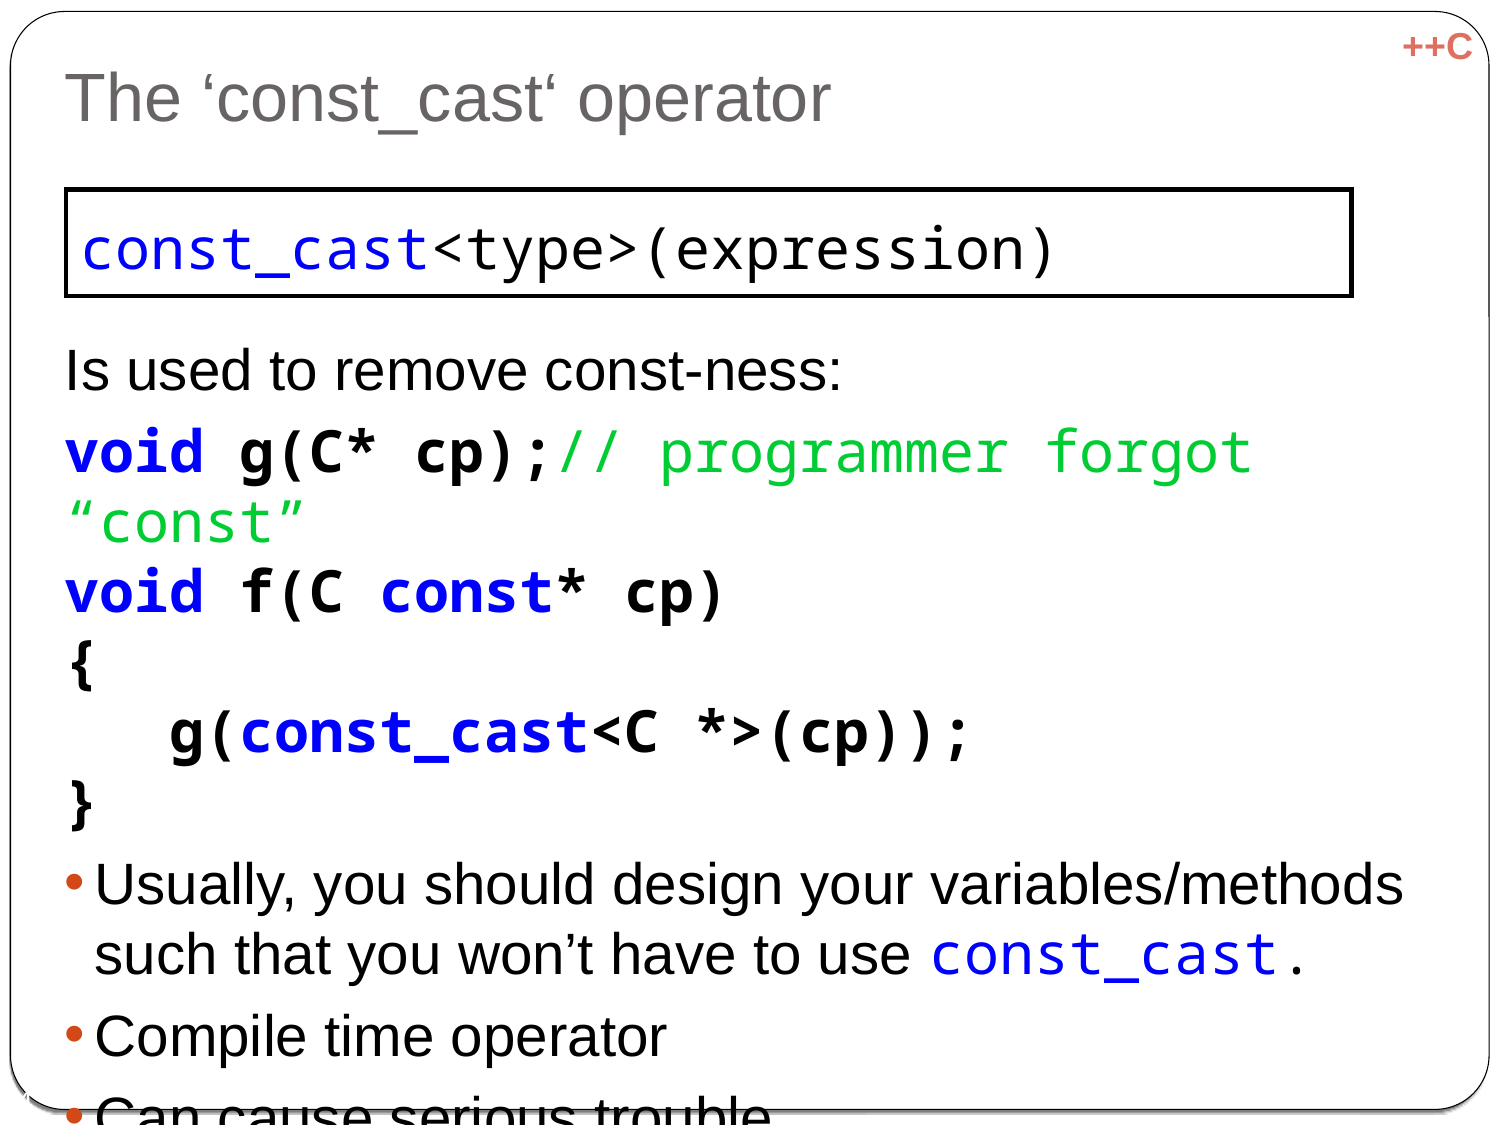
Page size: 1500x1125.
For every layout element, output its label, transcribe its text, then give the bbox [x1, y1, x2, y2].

text_box const_cast<type>(expression) [65, 189, 1352, 296]
slide_number <number> [0, 1074, 50, 1125]
title The ‘const_cast‘ operator [50, 45, 1450, 150]
list Is used to remove const-ness: void g(C* cp);// programmer forgot “const” void f(C const* cp) { g(const_cast<C *>(cp)); } Usually, you should design your variables/methods such that you won’t have to use const_cast. Compile time operator Can cause serious trouble [50, 324, 1450, 1088]
